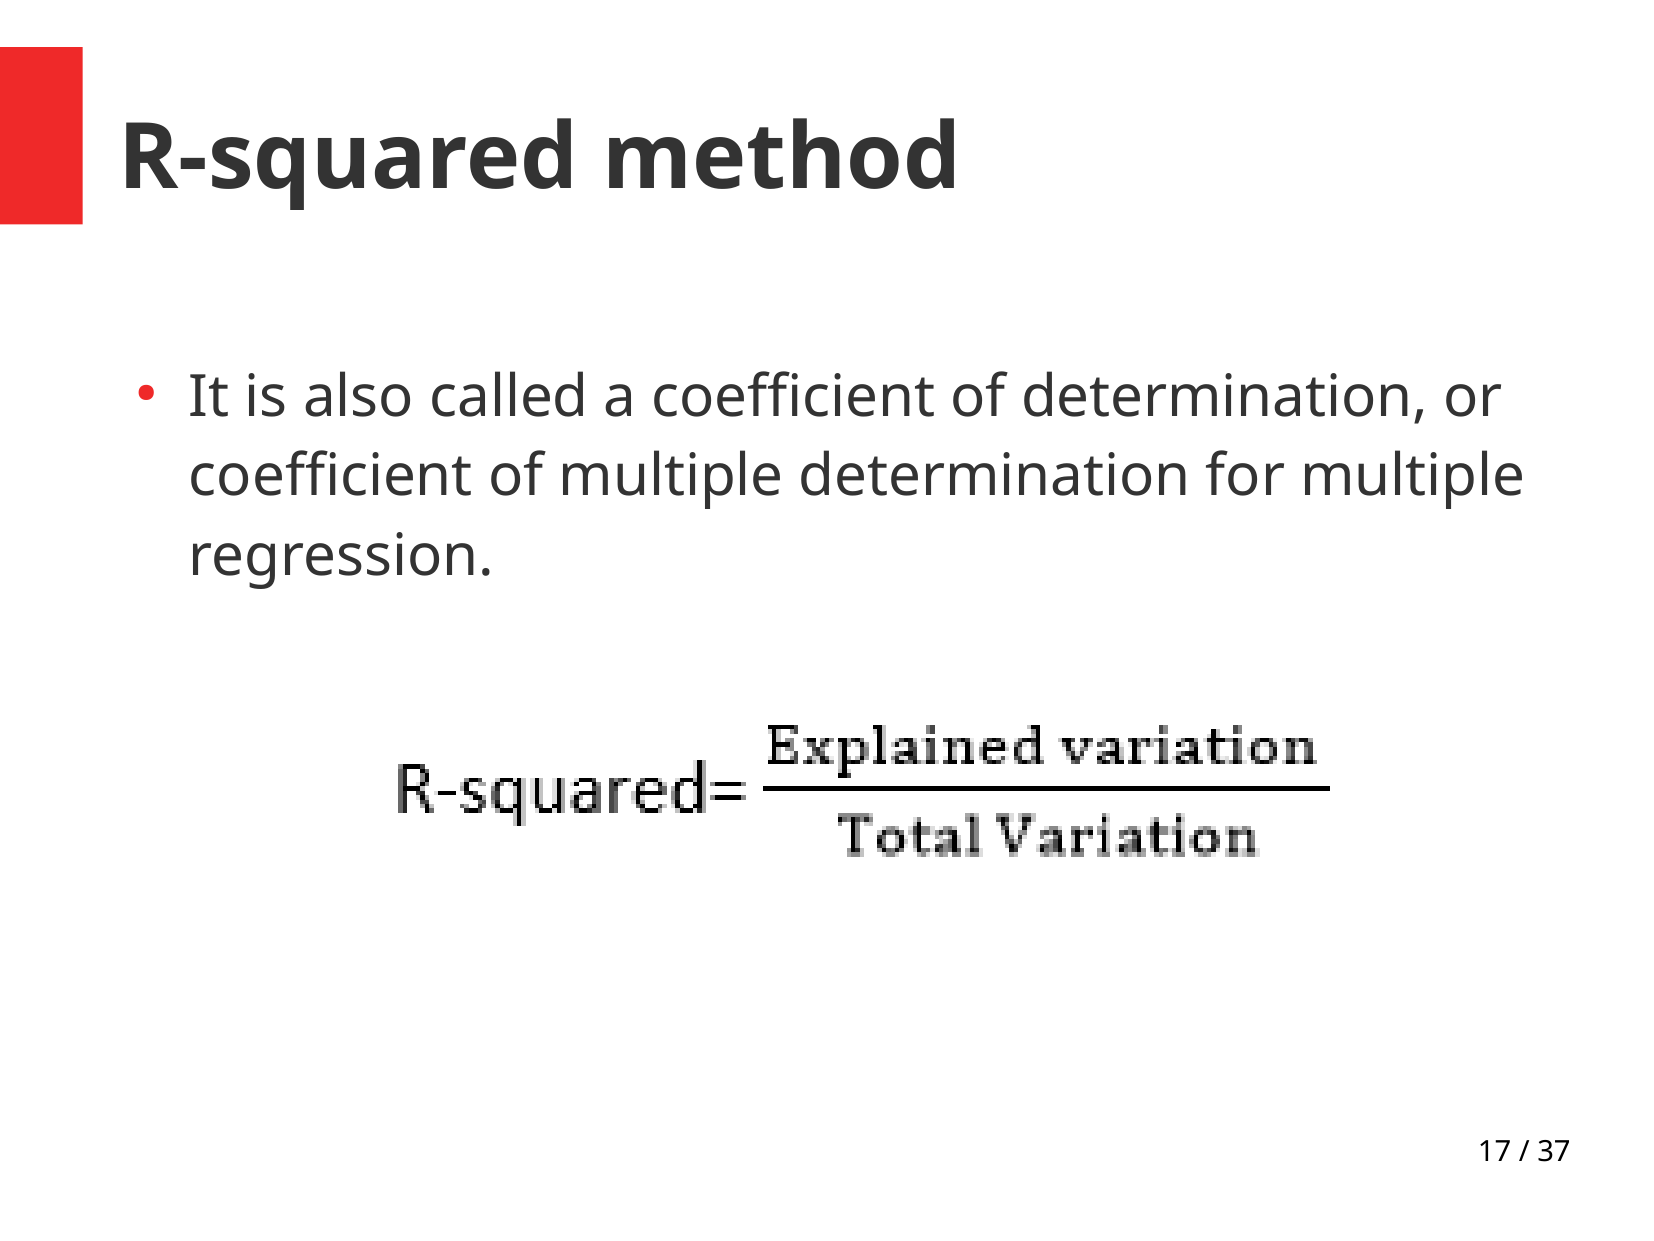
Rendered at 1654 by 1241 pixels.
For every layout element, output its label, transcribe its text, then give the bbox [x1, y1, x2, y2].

title R-squared method [118, 49, 1571, 257]
picture [333, 668, 1335, 910]
list It is also called a coefficient of determination, or coefficient of multiple determination for multiple regression. [118, 354, 1536, 1074]
